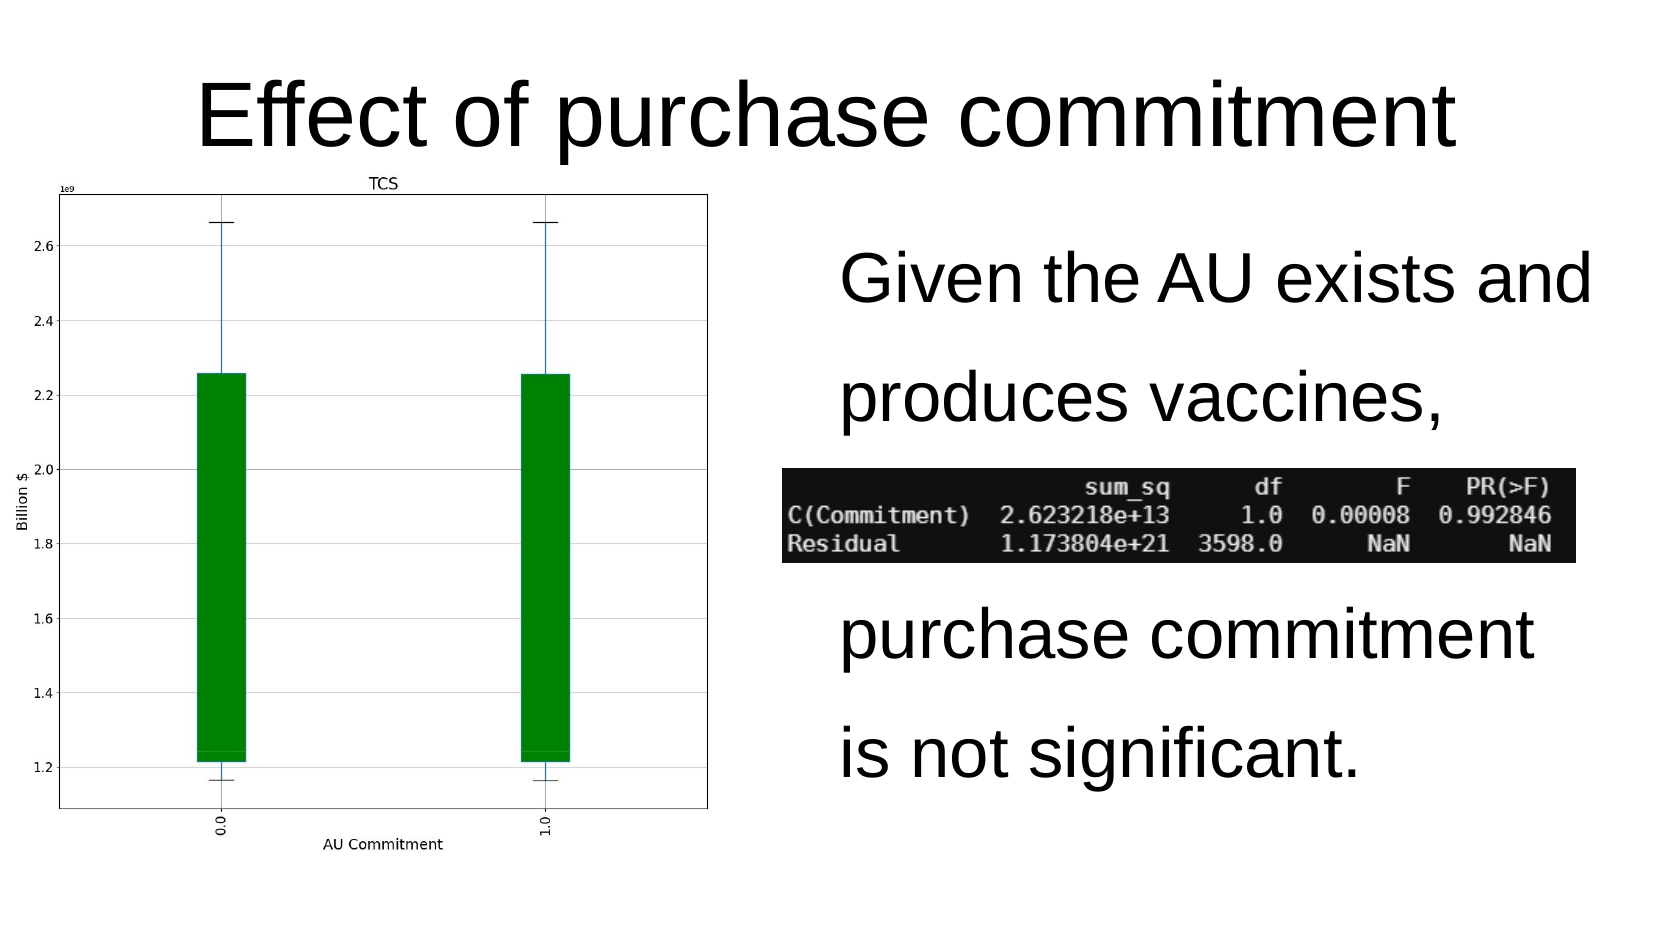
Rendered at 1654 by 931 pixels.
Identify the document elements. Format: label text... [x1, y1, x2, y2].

text_box Given the AU exists and produces vaccines, purchase commitment is not significant. [825, 192, 1613, 863]
title Effect of purchase commitment [82, 37, 1571, 193]
picture [0, 112, 1576, 931]
